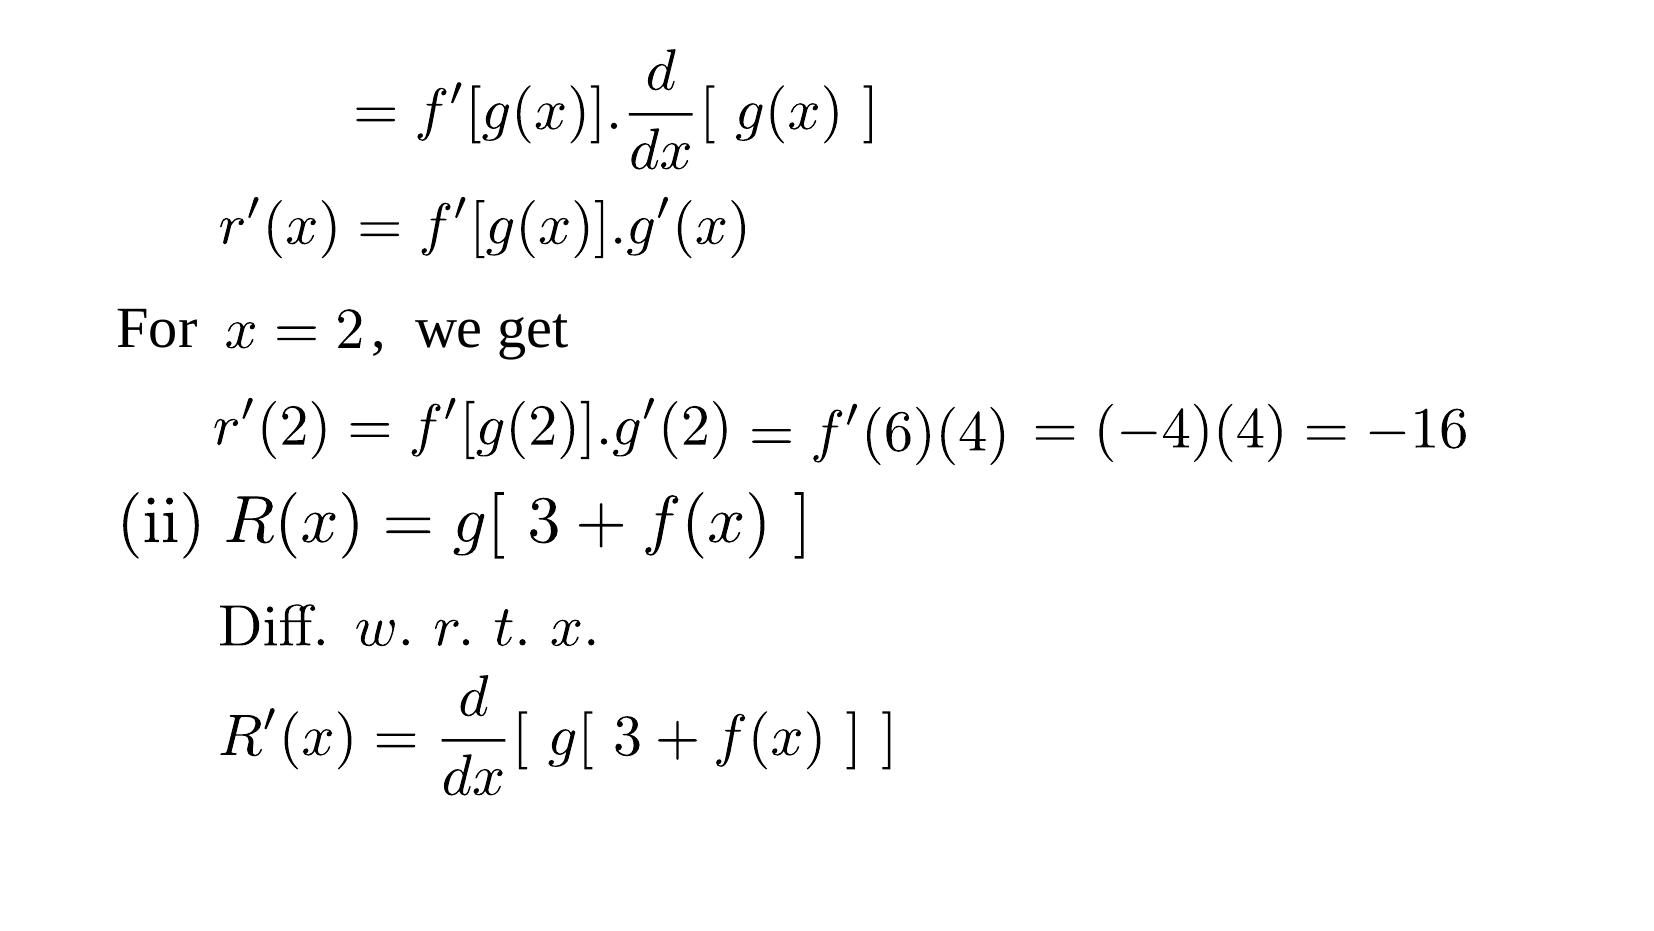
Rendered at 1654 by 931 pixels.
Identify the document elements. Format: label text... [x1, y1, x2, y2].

text_box [226, 492, 804, 559]
text_box [120, 492, 199, 559]
text_box [226, 309, 362, 349]
text_box [220, 604, 595, 647]
title For , we get [42, 37, 1602, 875]
text_box [1035, 403, 1466, 462]
text_box [751, 403, 1005, 466]
text_box [220, 675, 891, 796]
text_box [214, 397, 727, 460]
text_box [220, 196, 745, 259]
text_box [355, 49, 872, 170]
